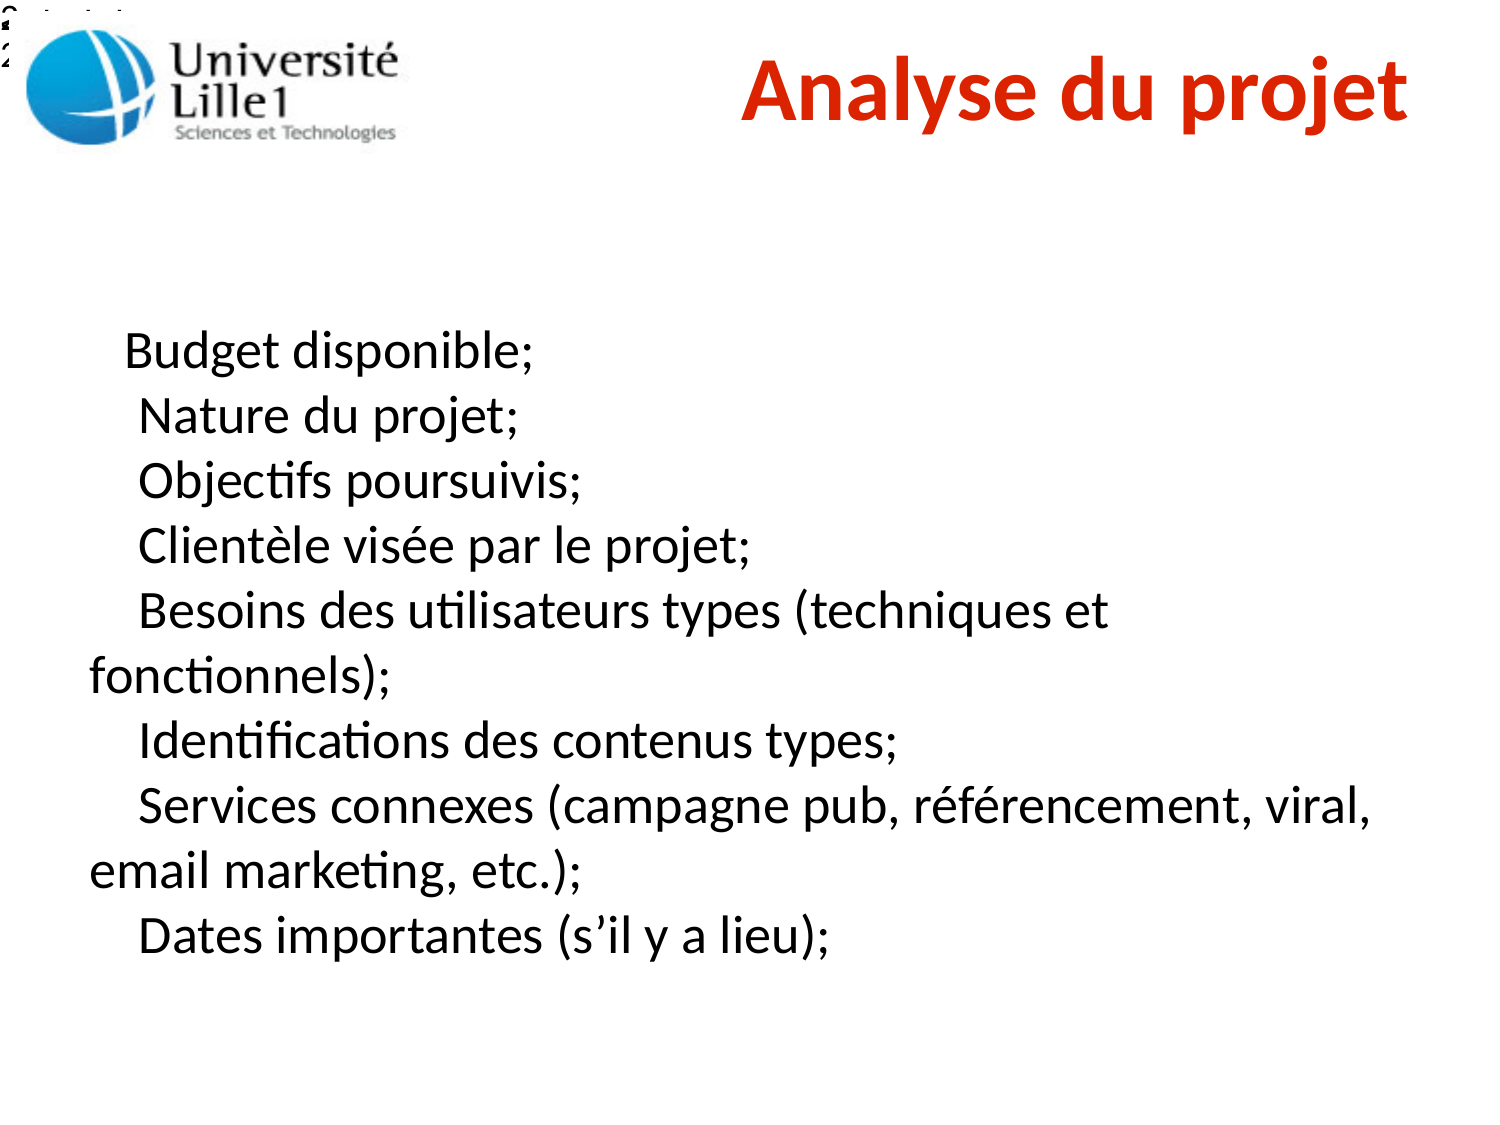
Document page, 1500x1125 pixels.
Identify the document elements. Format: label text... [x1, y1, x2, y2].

text_box Analyse du projet [74, 45, 1425, 233]
text_box Budget disponible; Nature du projet; Objectifs poursuivis; Clientèle visée par le projet; Besoins des utilisateurs types (techniques et fonctionnels); Identifications des contenus types; Services connexes (campagne pub, référencement, viral, email marketing, etc.); Dates importantes (s’il y a lieu); [74, 262, 1425, 1005]
picture [9, 11, 438, 154]
